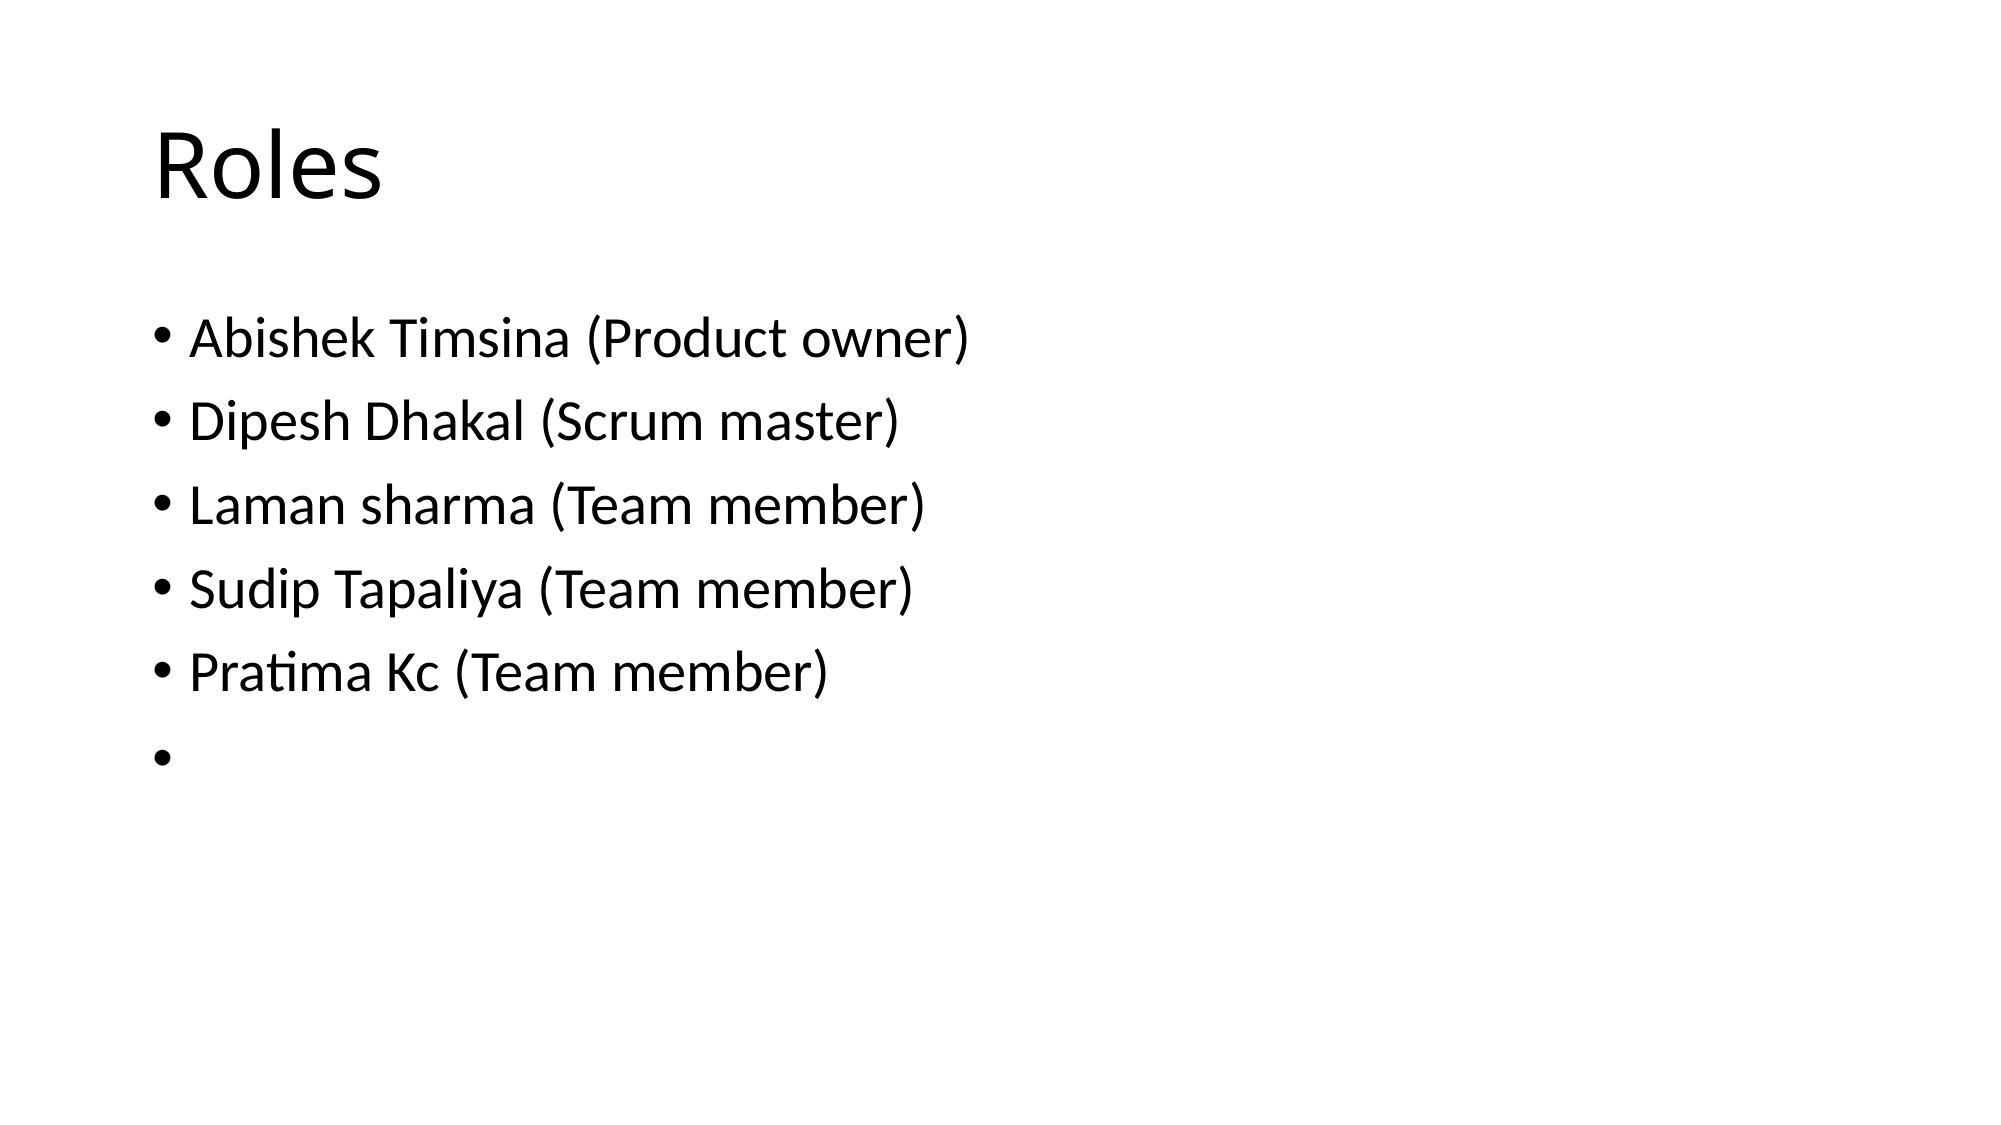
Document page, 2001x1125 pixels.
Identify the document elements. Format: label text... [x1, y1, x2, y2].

title Roles [137, 59, 1863, 278]
list Abishek Timsina (Product owner) Dipesh Dhakal (Scrum master) Laman sharma (Team member) Sudip Tapaliya (Team member) Pratima Kc (Team member) [137, 299, 1863, 1014]
